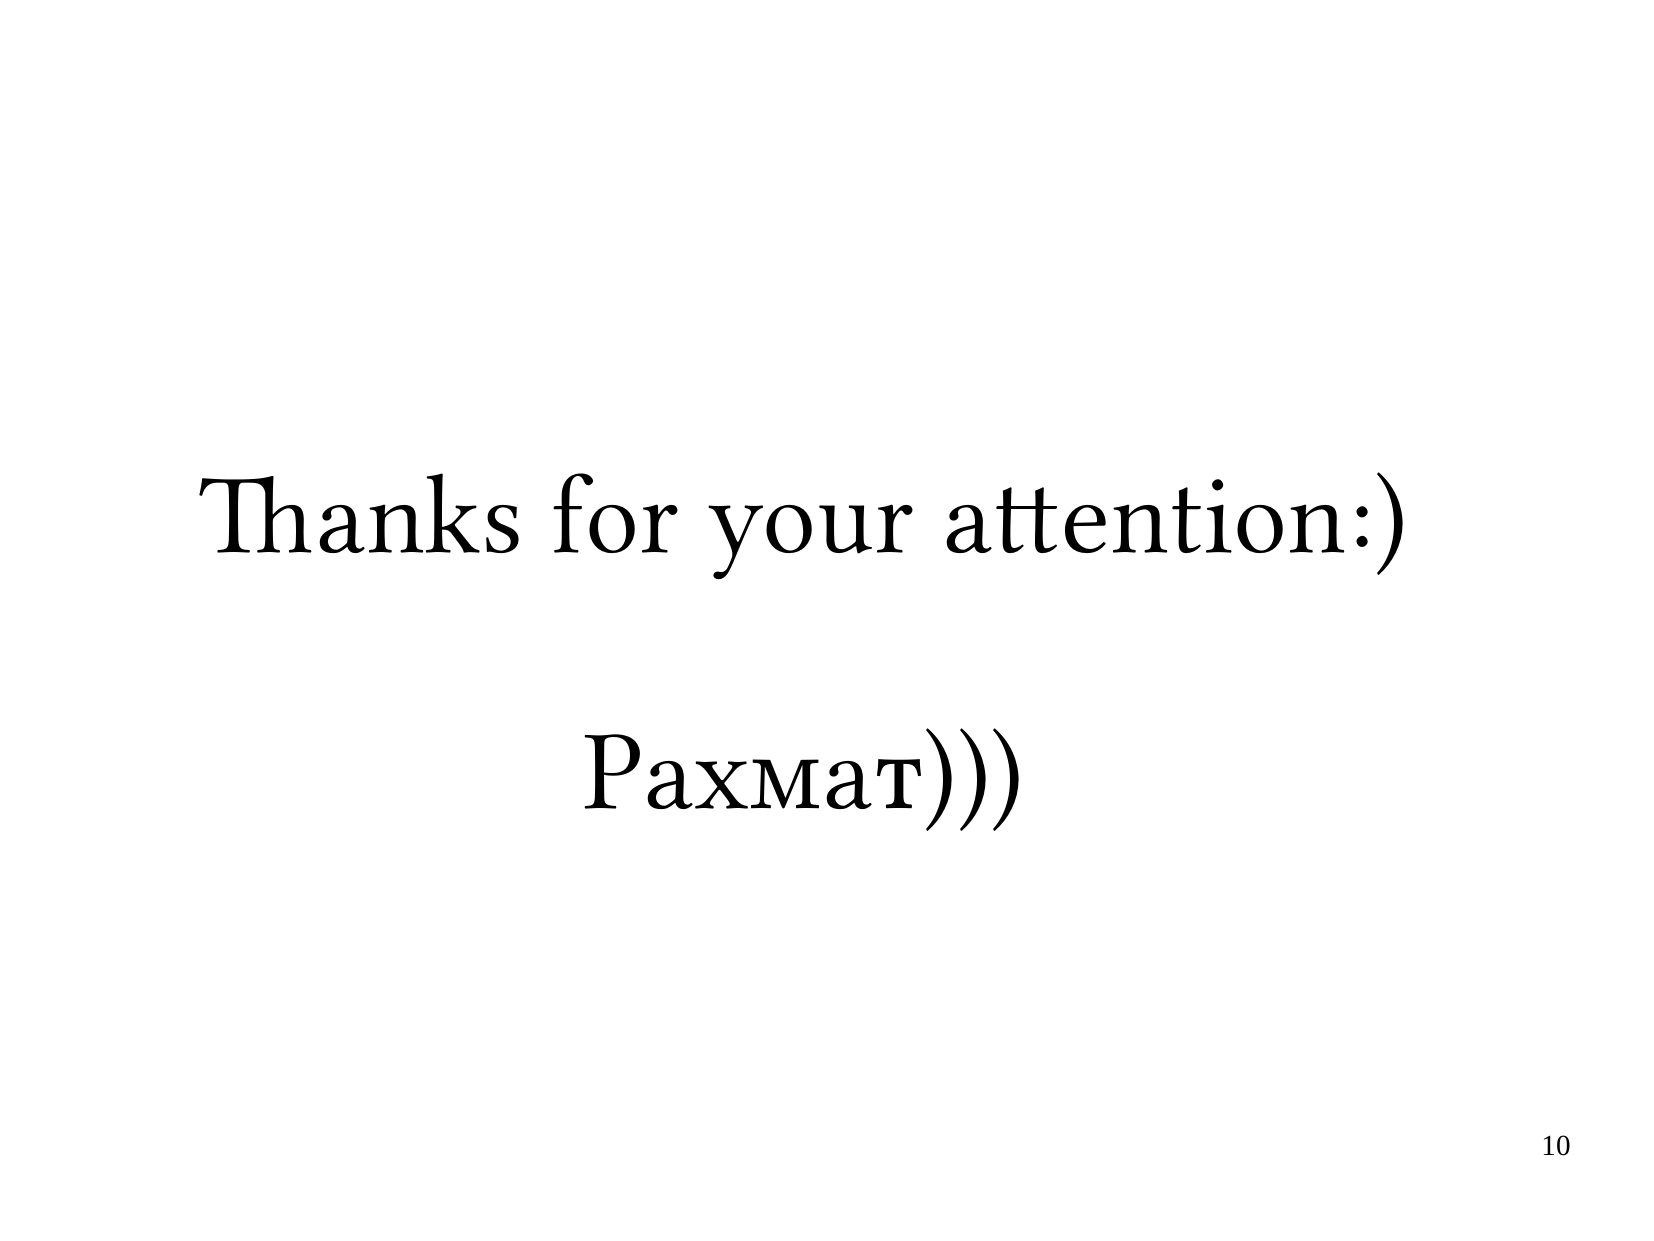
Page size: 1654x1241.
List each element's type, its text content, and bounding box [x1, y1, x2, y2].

subtitle Thanks for your attention:) Рахмат))) [60, 72, 1549, 1216]
